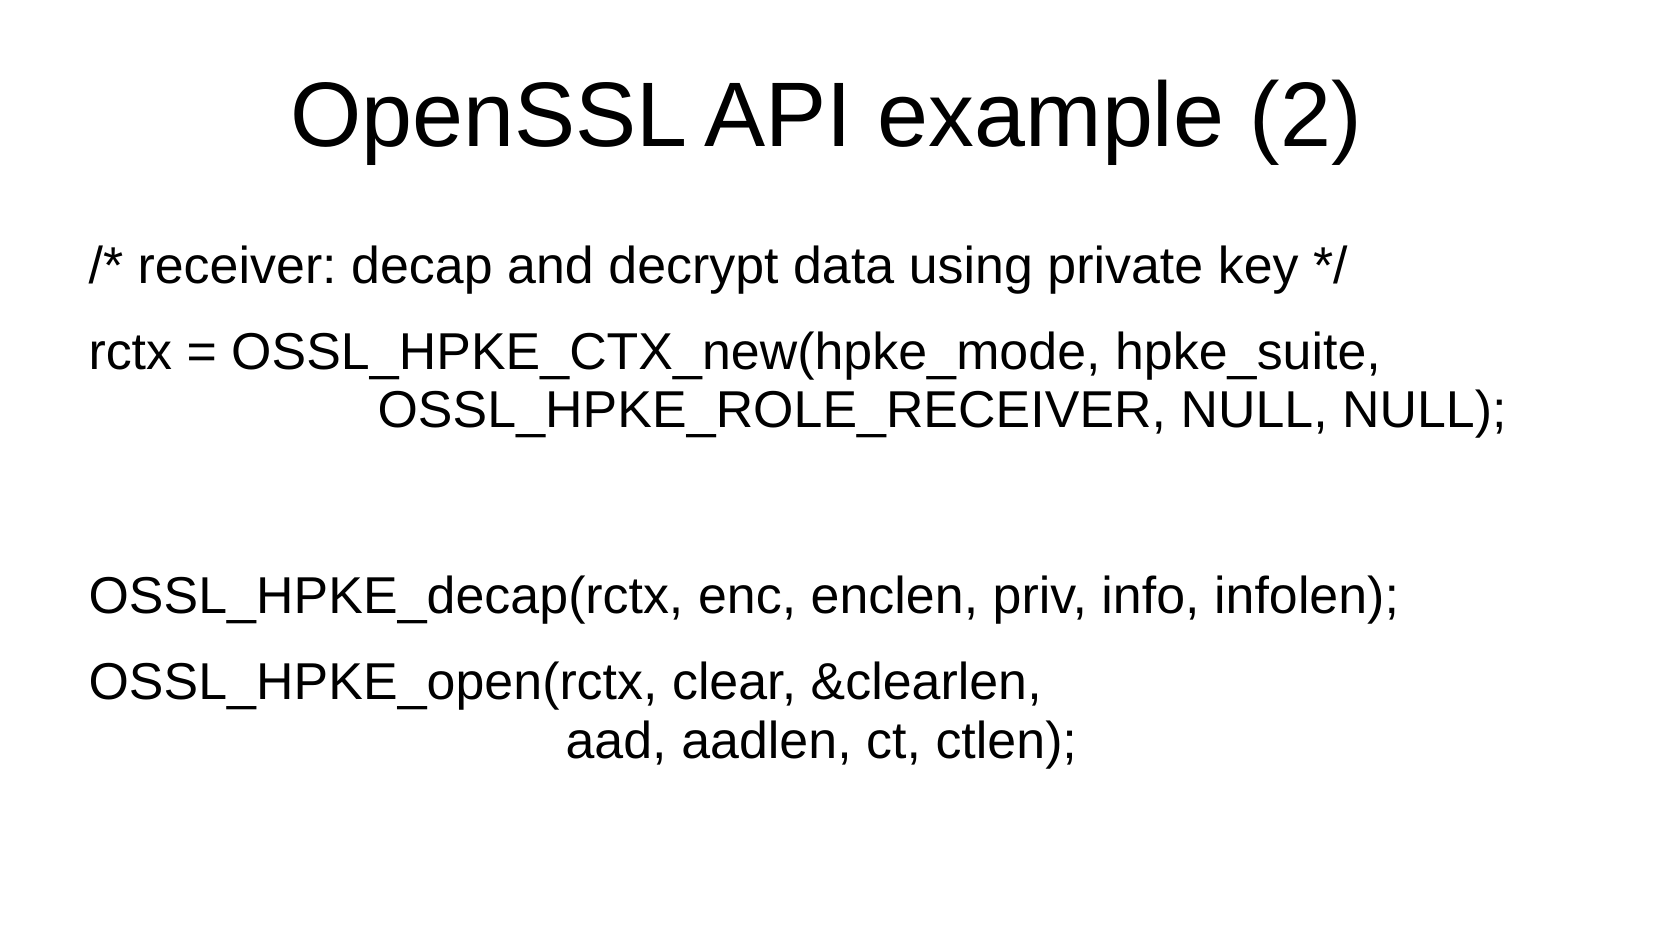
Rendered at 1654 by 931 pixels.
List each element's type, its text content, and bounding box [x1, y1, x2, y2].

title OpenSSL API example (2) [82, 37, 1571, 193]
list /* receiver: decap and decrypt data using private key */ rctx = OSSL_HPKE_CTX_new(hpke_mode, hpke_suite, OSSL_HPKE_ROLE_RECEIVER, NULL, NULL); OSSL_HPKE_decap(rctx, enc, enclen, priv, info, infolen); OSSL_HPKE_open(rctx, clear, &clearlen, aad, aadlen, ct, ctlen); [88, 236, 1625, 776]
